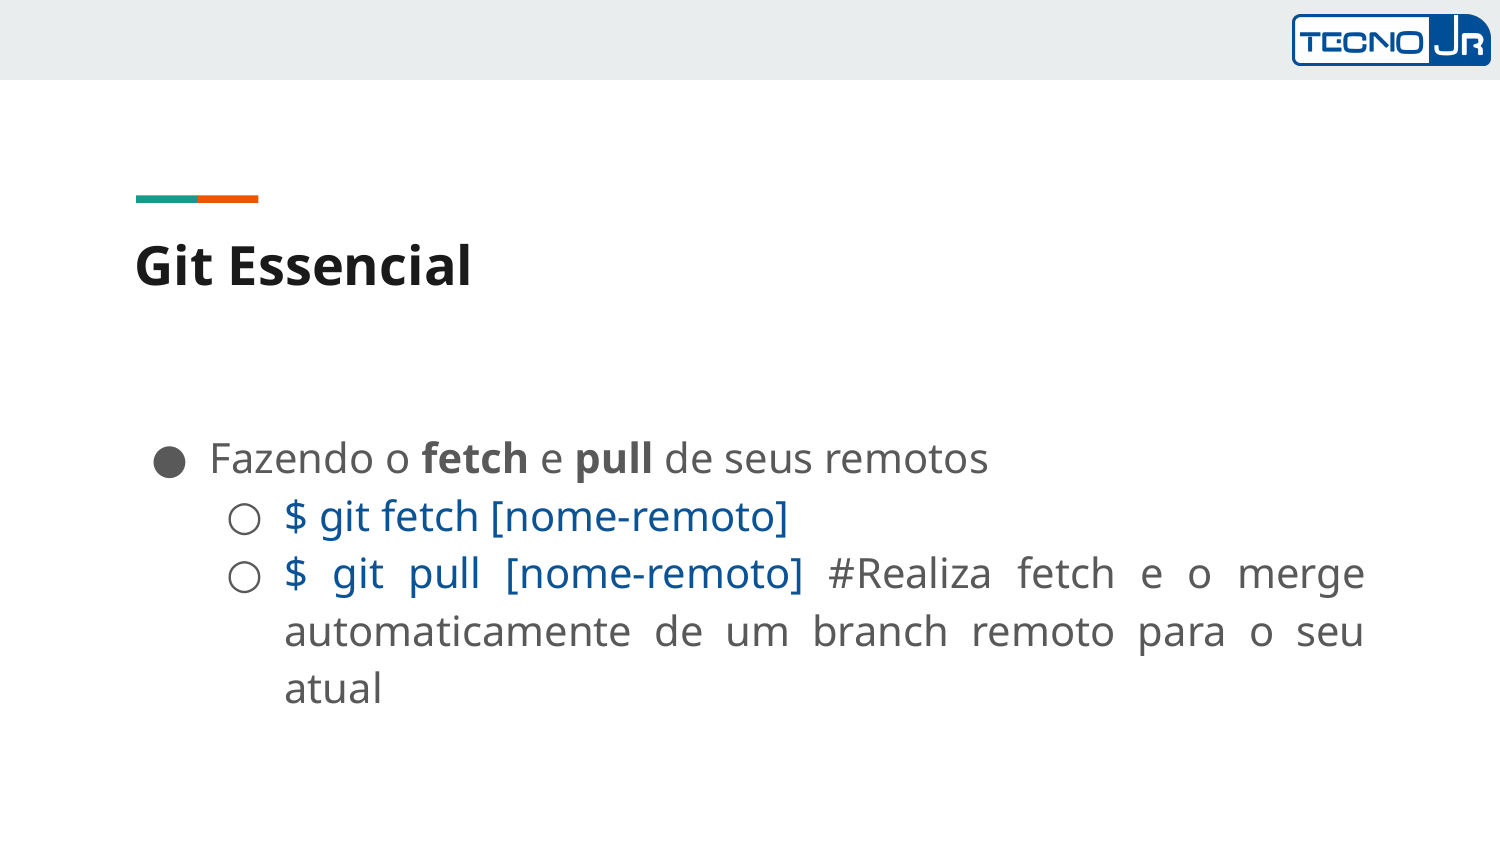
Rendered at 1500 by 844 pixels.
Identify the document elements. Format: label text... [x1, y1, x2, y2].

picture [1292, 14, 1491, 66]
title Git Essencial [119, 216, 1381, 305]
list Fazendo o fetch e pull de seus remotos $ git fetch [nome-remoto] $ git pull [nome-remoto] #Realiza fetch e o merge automaticamente de um branch remoto para o seu atual [119, 341, 1381, 796]
